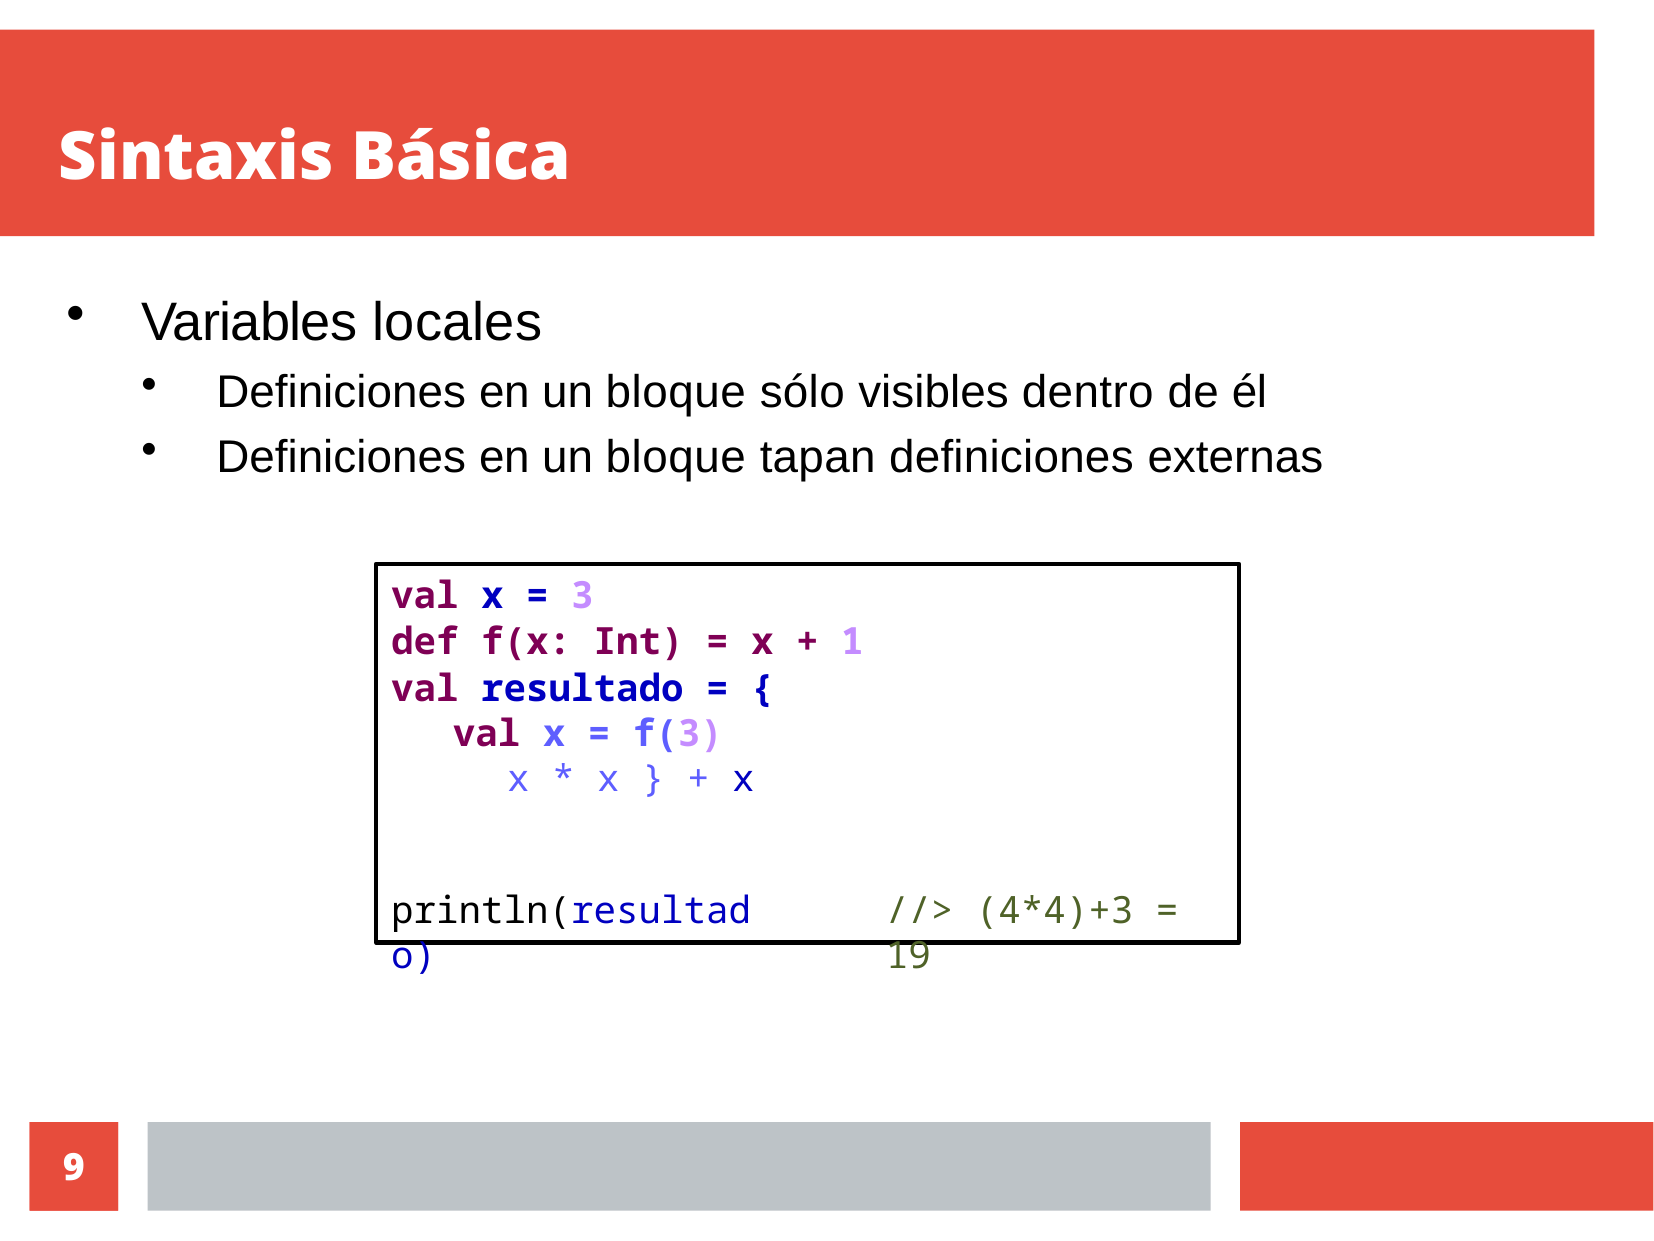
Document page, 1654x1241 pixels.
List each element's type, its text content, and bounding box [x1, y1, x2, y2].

text_box //> (4*4)+3 = 19 [885, 885, 1216, 977]
title Sintaxis Básica [59, 66, 1595, 200]
text_box println(resultado) [391, 885, 763, 977]
text_box Variables locales Definiciones en un bloque sólo visibles dentro de él Definiciones en un bloque tapan definiciones externas [64, 286, 1326, 482]
text_box val x = 3 def f(x: Int) = x + 1 val resultado = { val x = f(3) x * x } + x [391, 571, 1056, 799]
